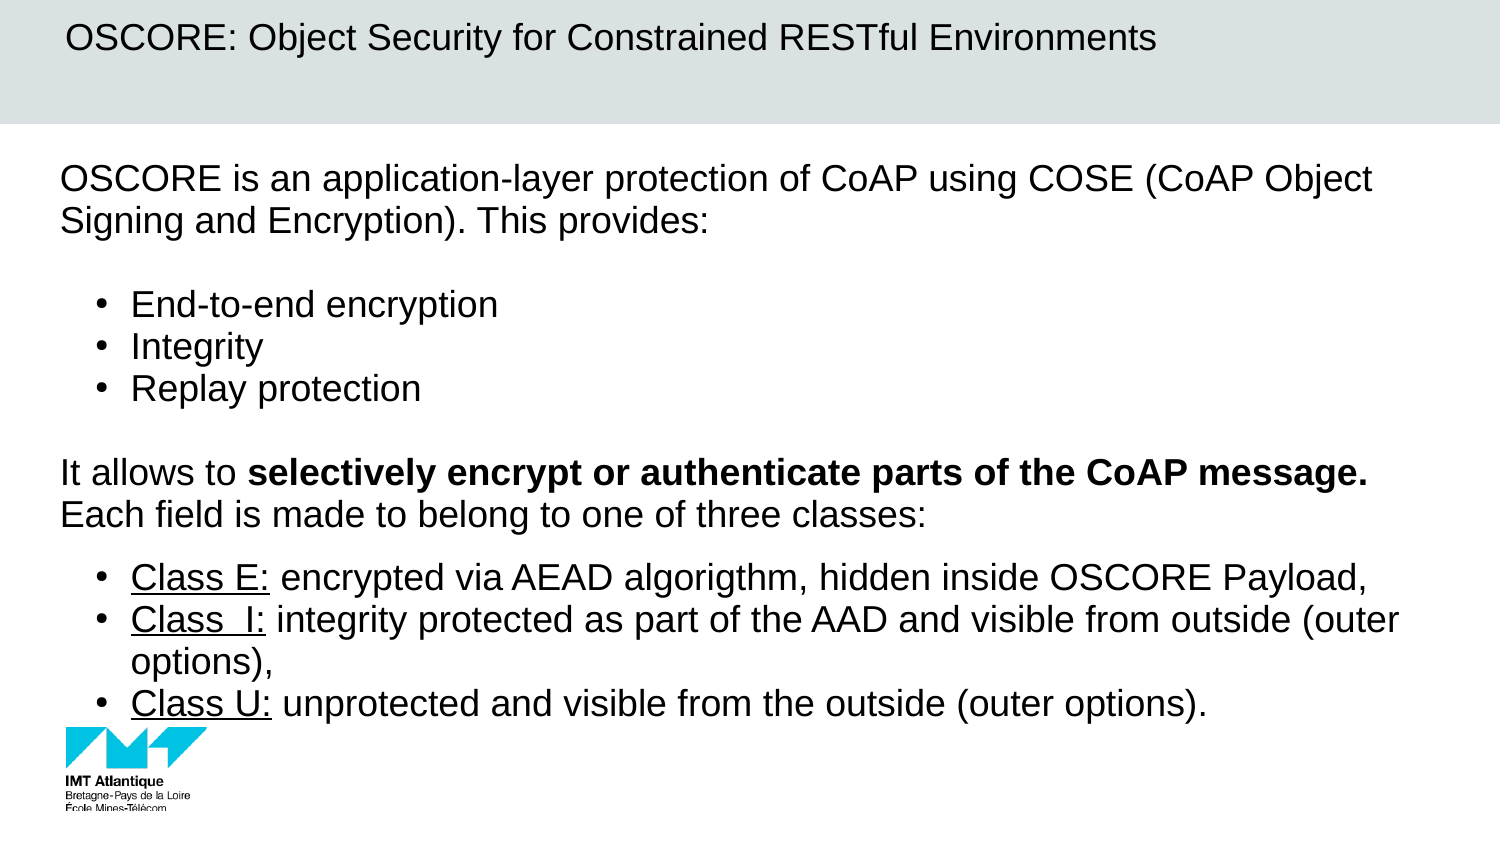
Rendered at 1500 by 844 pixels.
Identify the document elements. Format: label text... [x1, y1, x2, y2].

text_box OSCORE is an application-layer protection of CoAP using COSE (CoAP Object Signing and Encryption). This provides: End-to-end encryption Integrity Replay protection It allows to selectively encrypt or authenticate parts of the CoAP message. Each field is made to belong to one of three classes: Class E: encrypted via AEAD algorigthm, hidden inside OSCORE Payload, Class I: integrity protected as part of the AAD and visible from outside (outer options), Class U: unprotected and visible from the outside (outer options). [45, 150, 1456, 816]
title OSCORE: Object Security for Constrained RESTful Environments [64, 0, 1252, 74]
